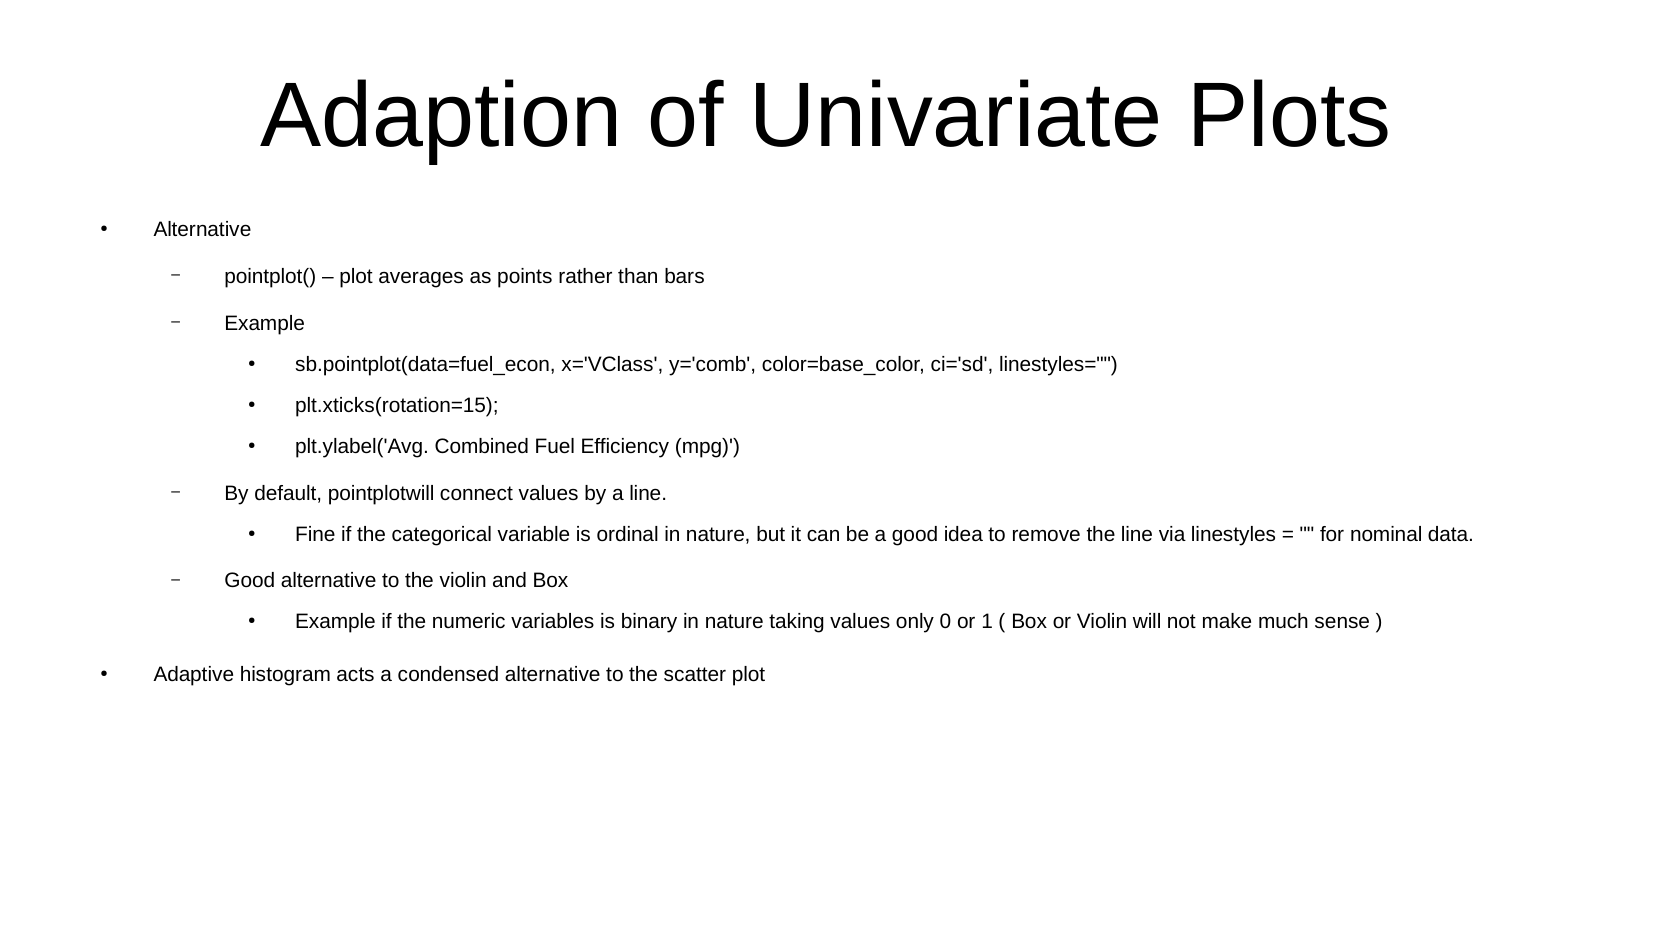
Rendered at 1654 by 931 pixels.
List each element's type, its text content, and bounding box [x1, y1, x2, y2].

title Adaption of Univariate Plots [82, 37, 1571, 193]
list Alternative pointplot() – plot averages as points rather than bars Example sb.pointplot(data=fuel_econ, x='VClass', y='comb', color=base_color, ci='sd', linestyles="") plt.xticks(rotation=15); plt.ylabel('Avg. Combined Fuel Efficiency (mpg)') By default, pointplotwill connect values by a line. Fine if the categorical variable is ordinal in nature, but it can be a good idea to remove the line via linestyles = "" for nominal data. Good alternative to the violin and Box Example if the numeric variables is binary in nature taking values only 0 or 1 ( Box or Violin will not make much sense ) Adaptive histogram acts a condensed alternative to the scatter plot [82, 217, 1621, 916]
